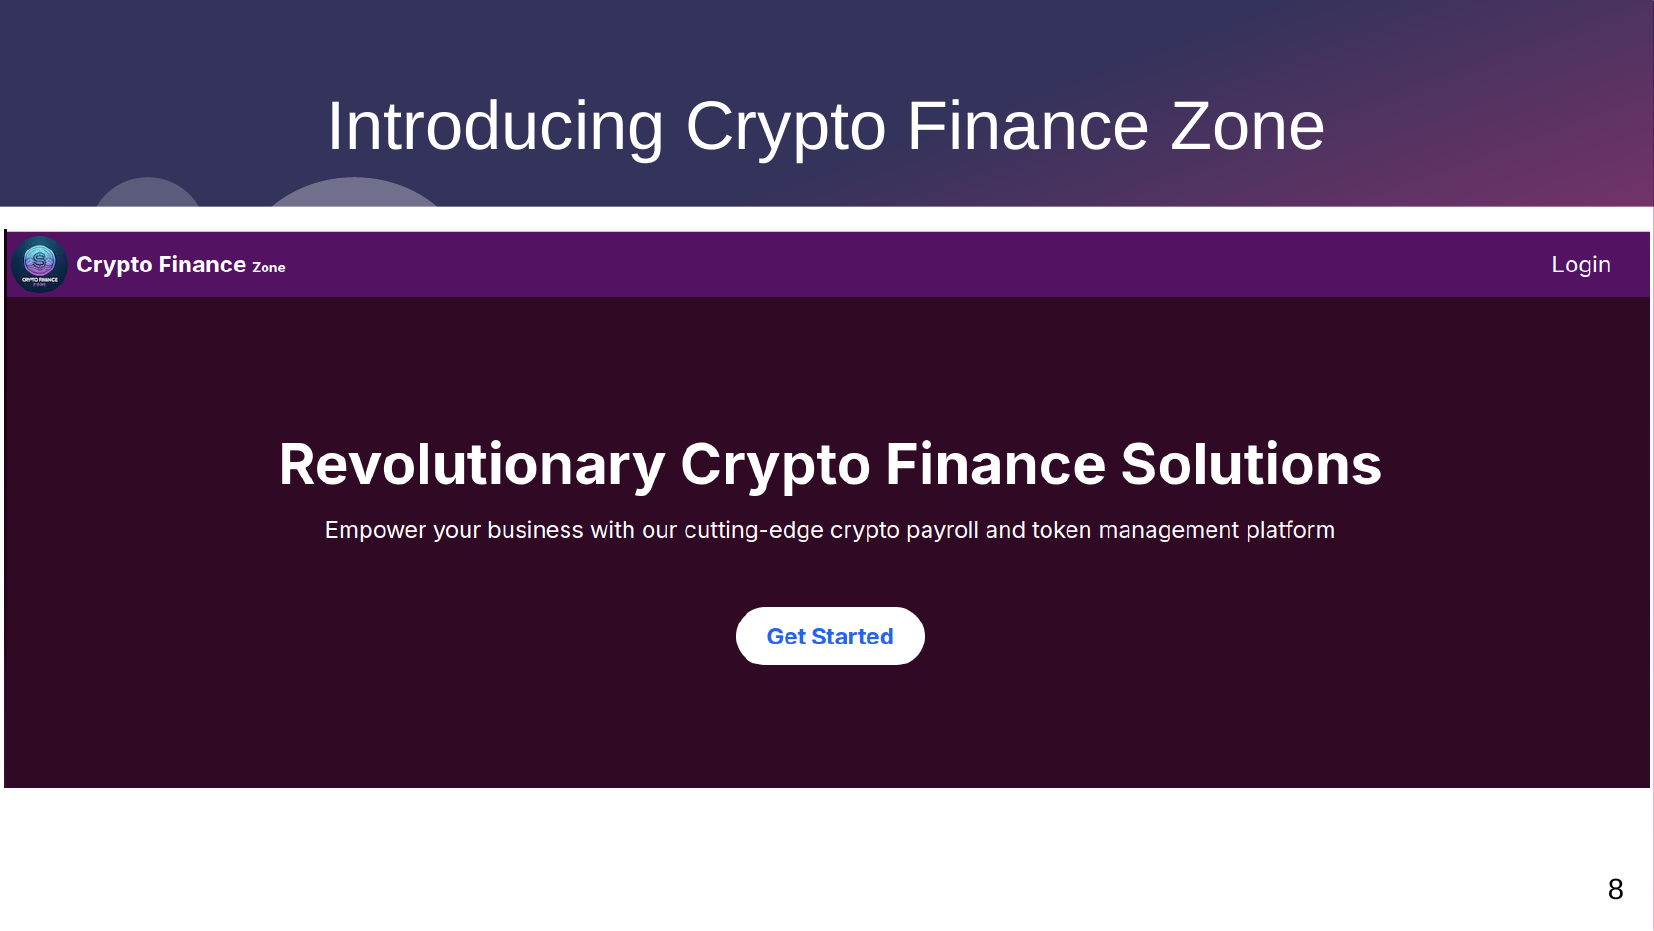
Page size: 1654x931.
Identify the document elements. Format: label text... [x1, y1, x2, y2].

picture [4, 229, 1650, 788]
title Introducing Crypto Finance Zone [88, 44, 1565, 207]
